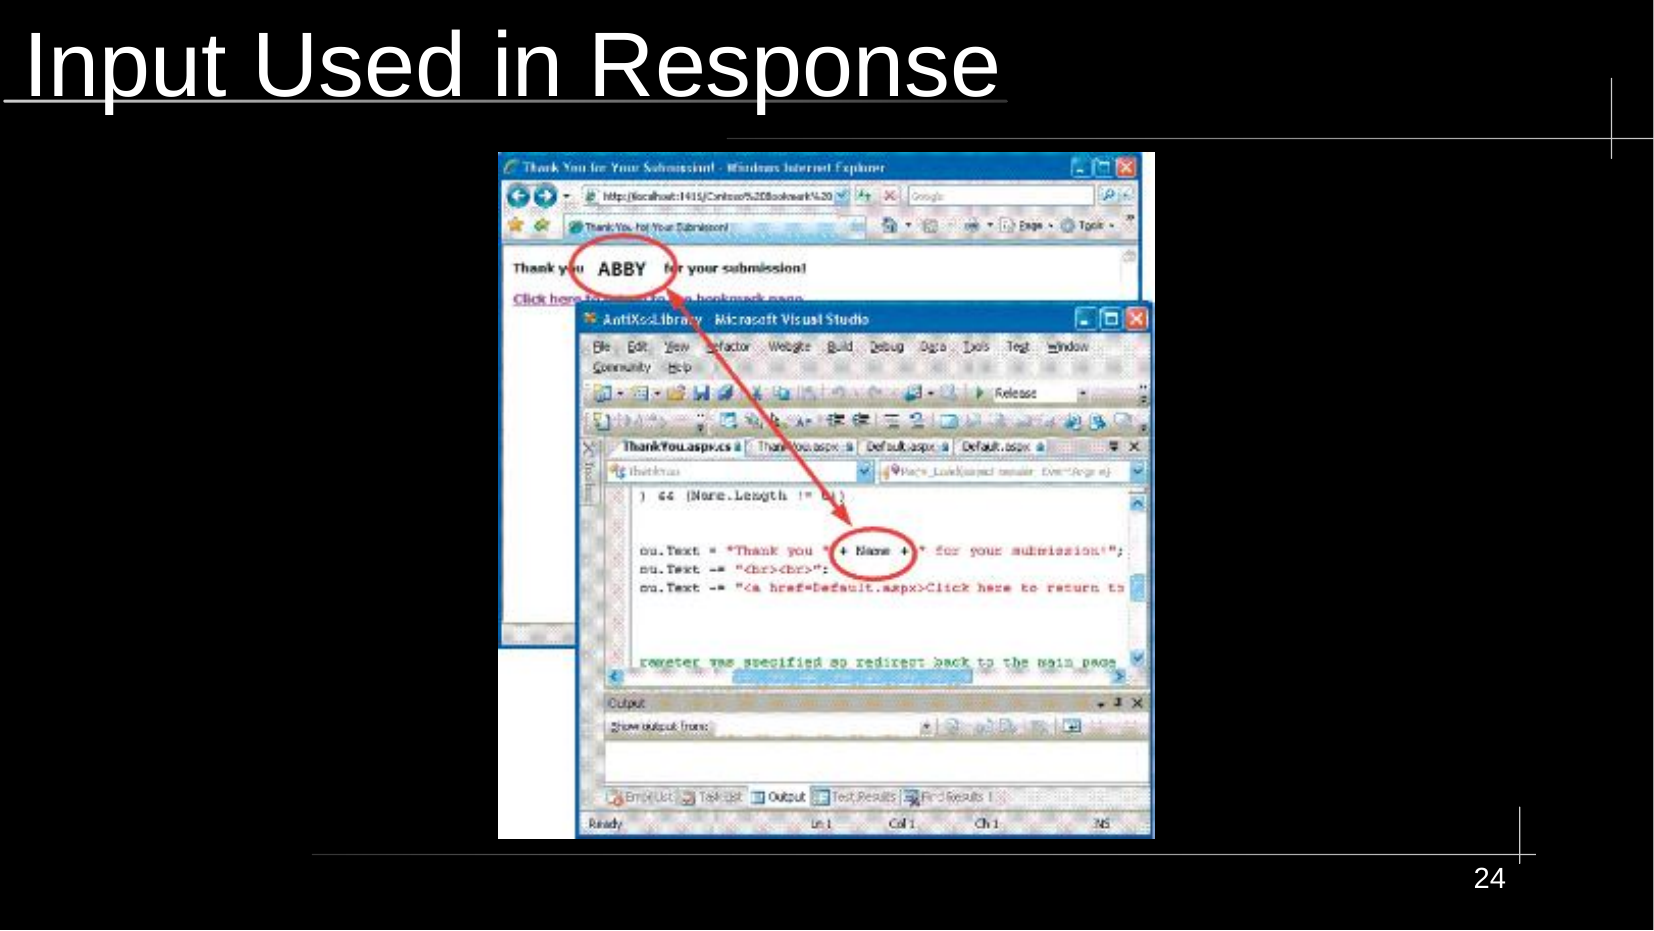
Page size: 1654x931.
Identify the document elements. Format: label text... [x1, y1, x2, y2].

title Input Used in Response [23, 11, 1589, 119]
picture [498, 152, 1155, 839]
